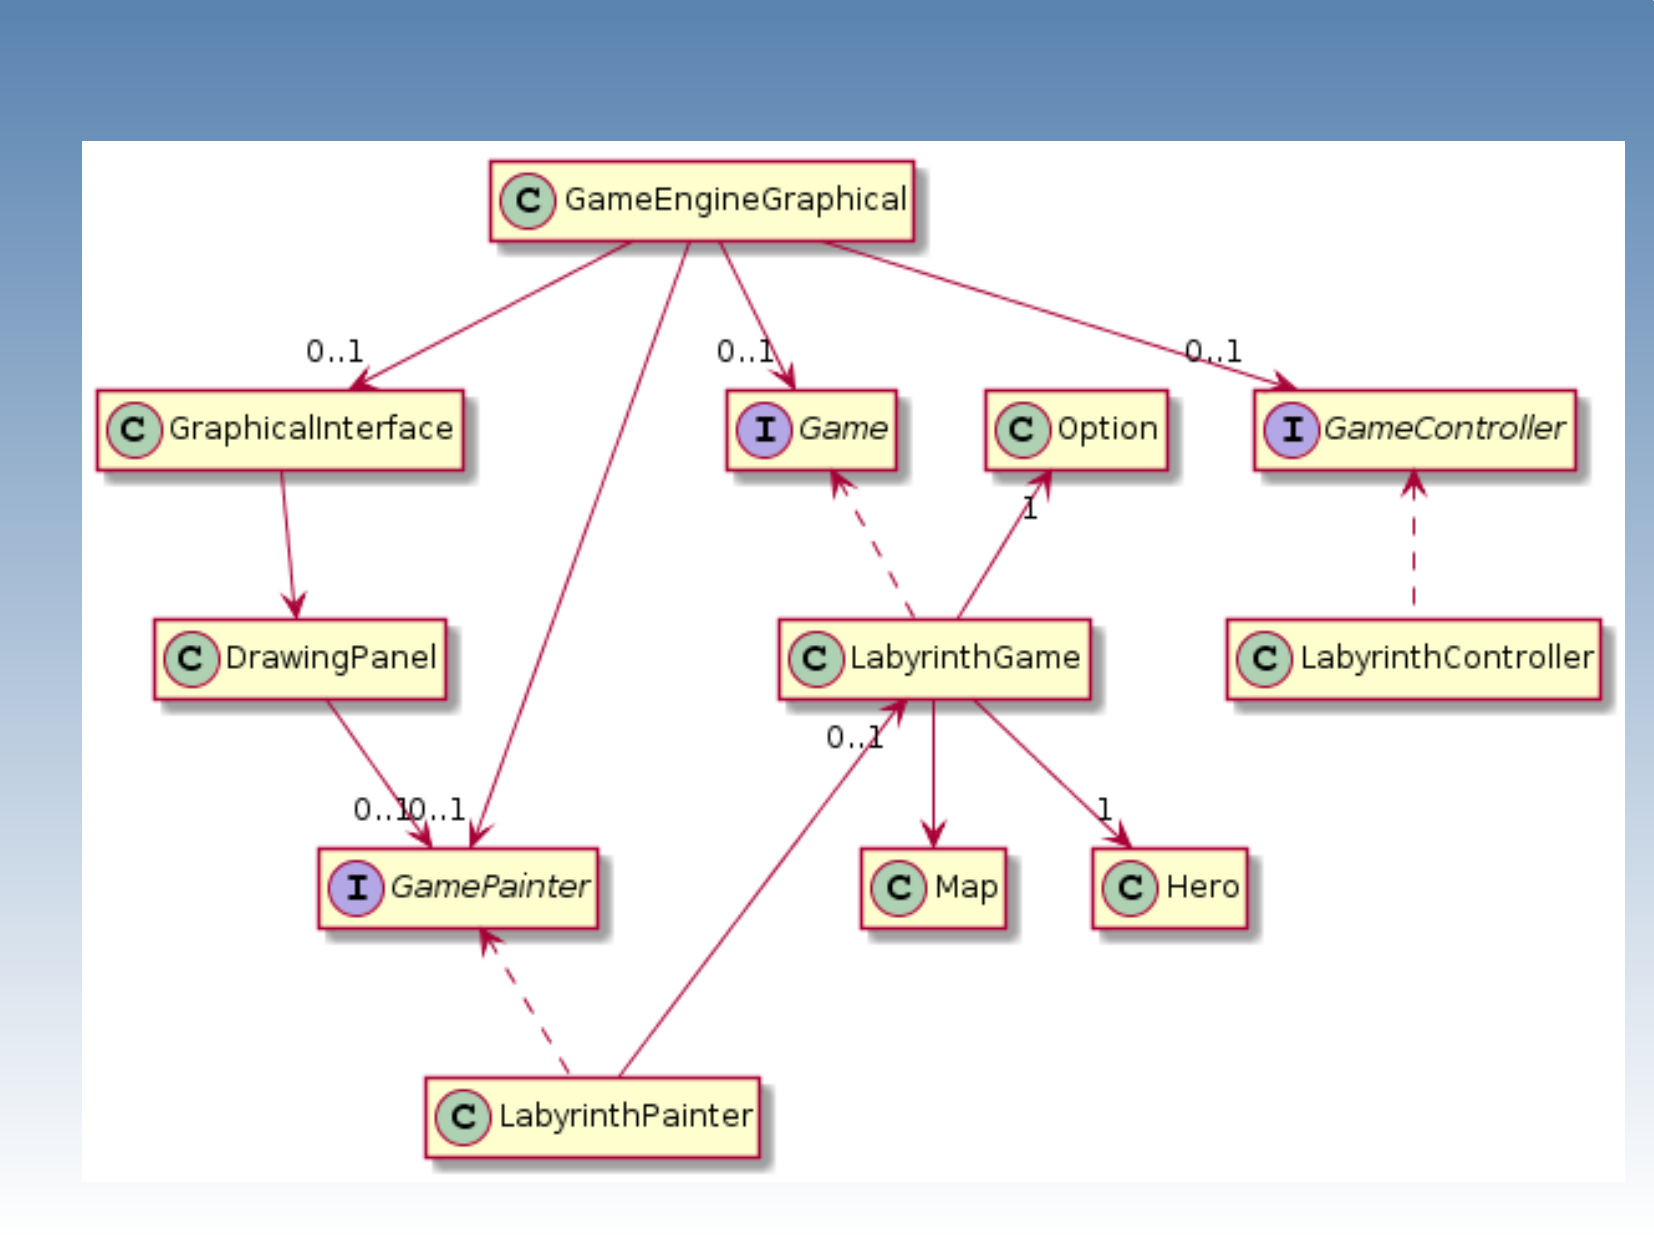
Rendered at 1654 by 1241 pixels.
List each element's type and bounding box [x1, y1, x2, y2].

picture [82, 141, 1625, 1182]
